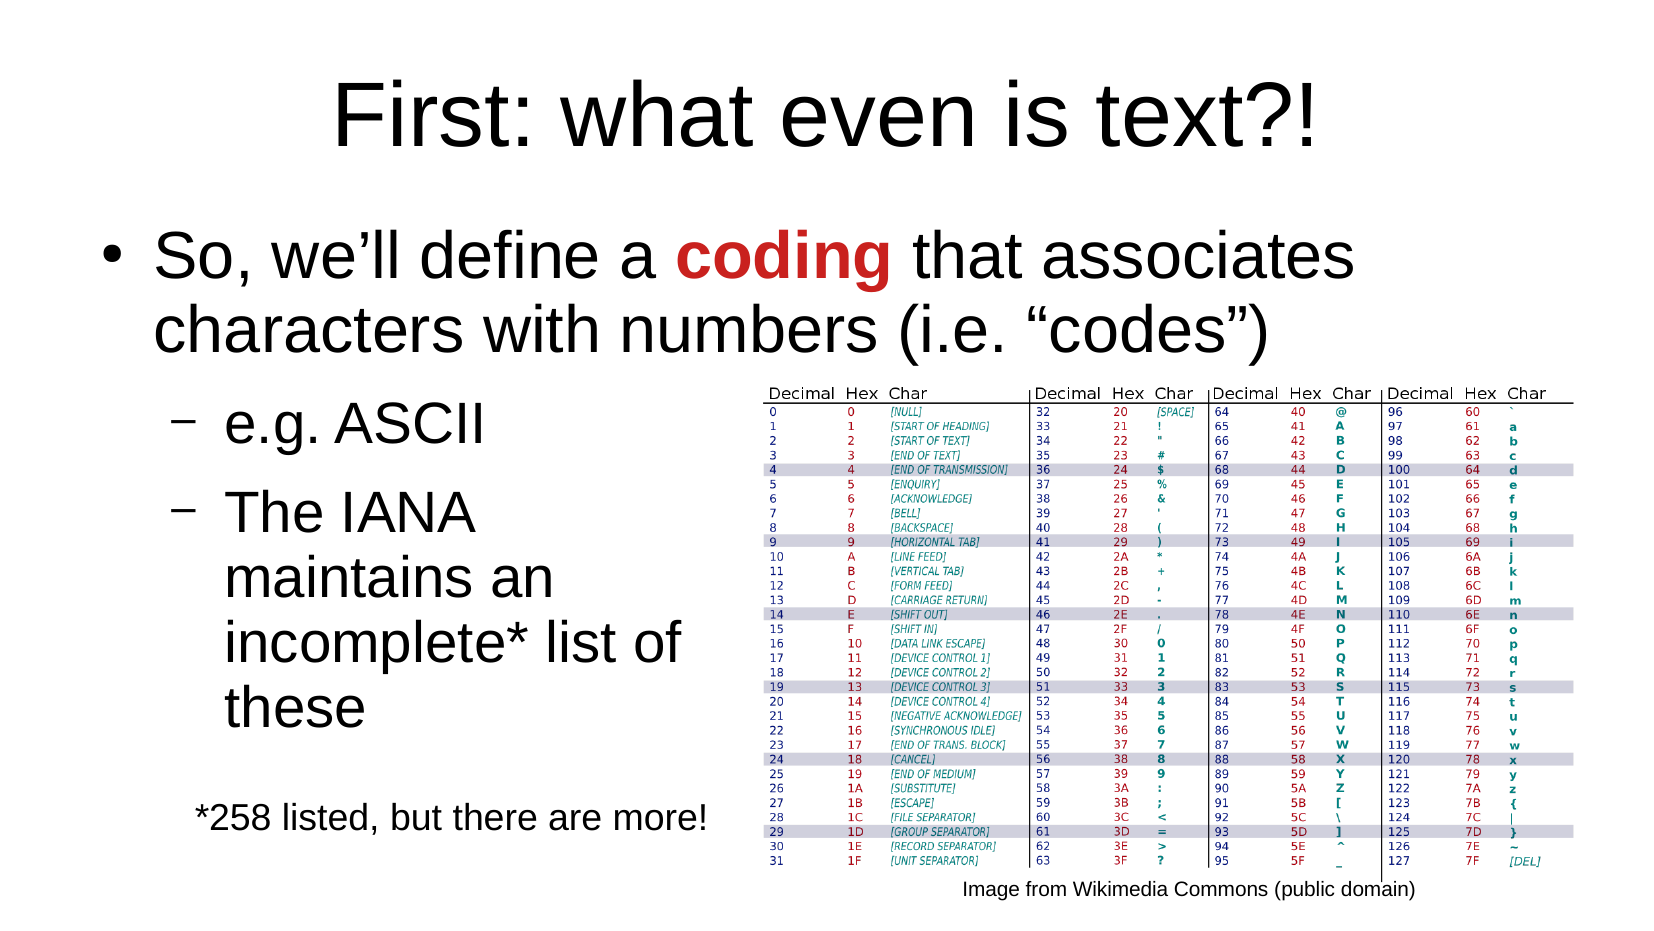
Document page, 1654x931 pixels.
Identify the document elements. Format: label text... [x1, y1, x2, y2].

text_box *258 listed, but there are more! [180, 789, 751, 931]
text_box Image from Wikimedia Commons (public domain) [947, 870, 1473, 916]
title First: what even is text?! [82, 37, 1571, 193]
picture [744, 384, 1589, 886]
list So, we’ll define a coding that associates characters with numbers (i.e. “codes”) e.g. ASCII The IANA maintains an incomplete* list of these [82, 217, 1571, 758]
